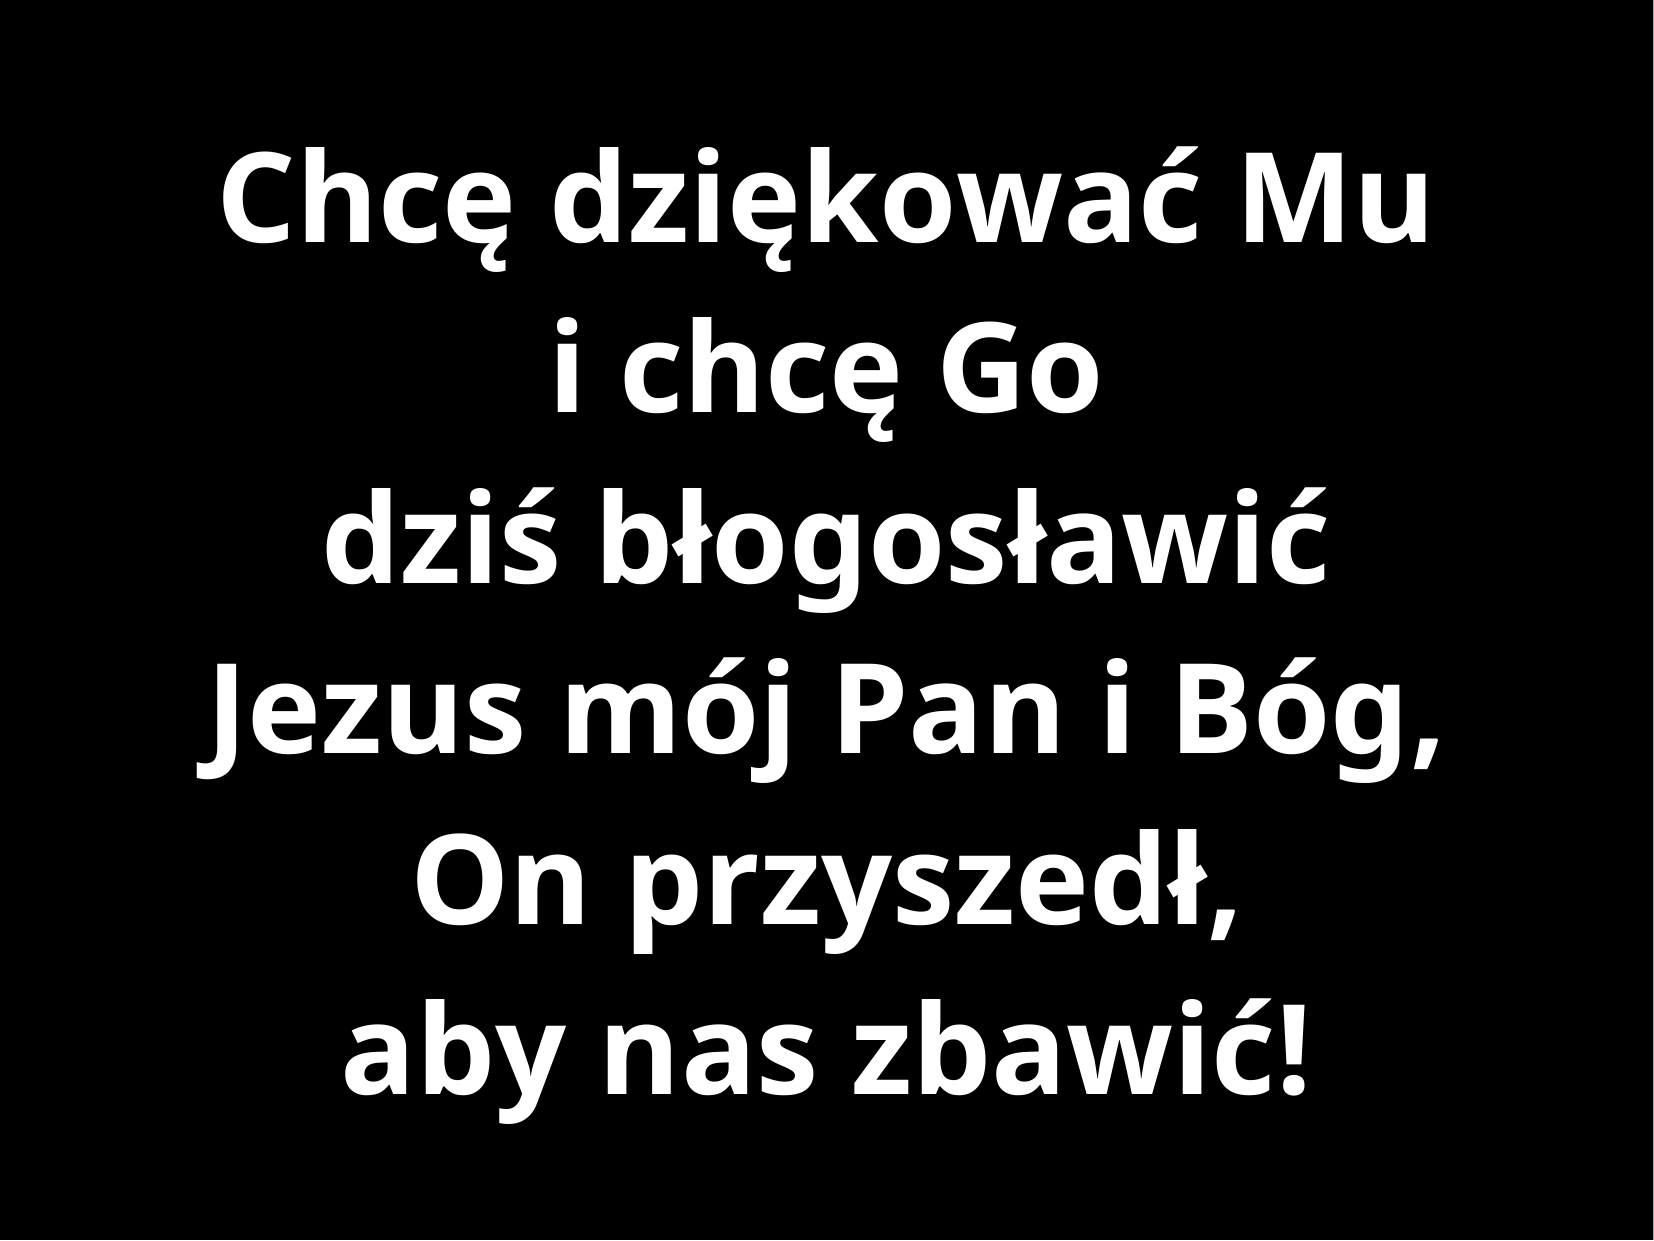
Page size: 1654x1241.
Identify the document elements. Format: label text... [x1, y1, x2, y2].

title Chcę dziękować Mu i chcę Go dziś błogosławić Jezus mój Pan i Bóg, On przyszedł, aby nas zbawić! [0, 0, 1654, 1241]
